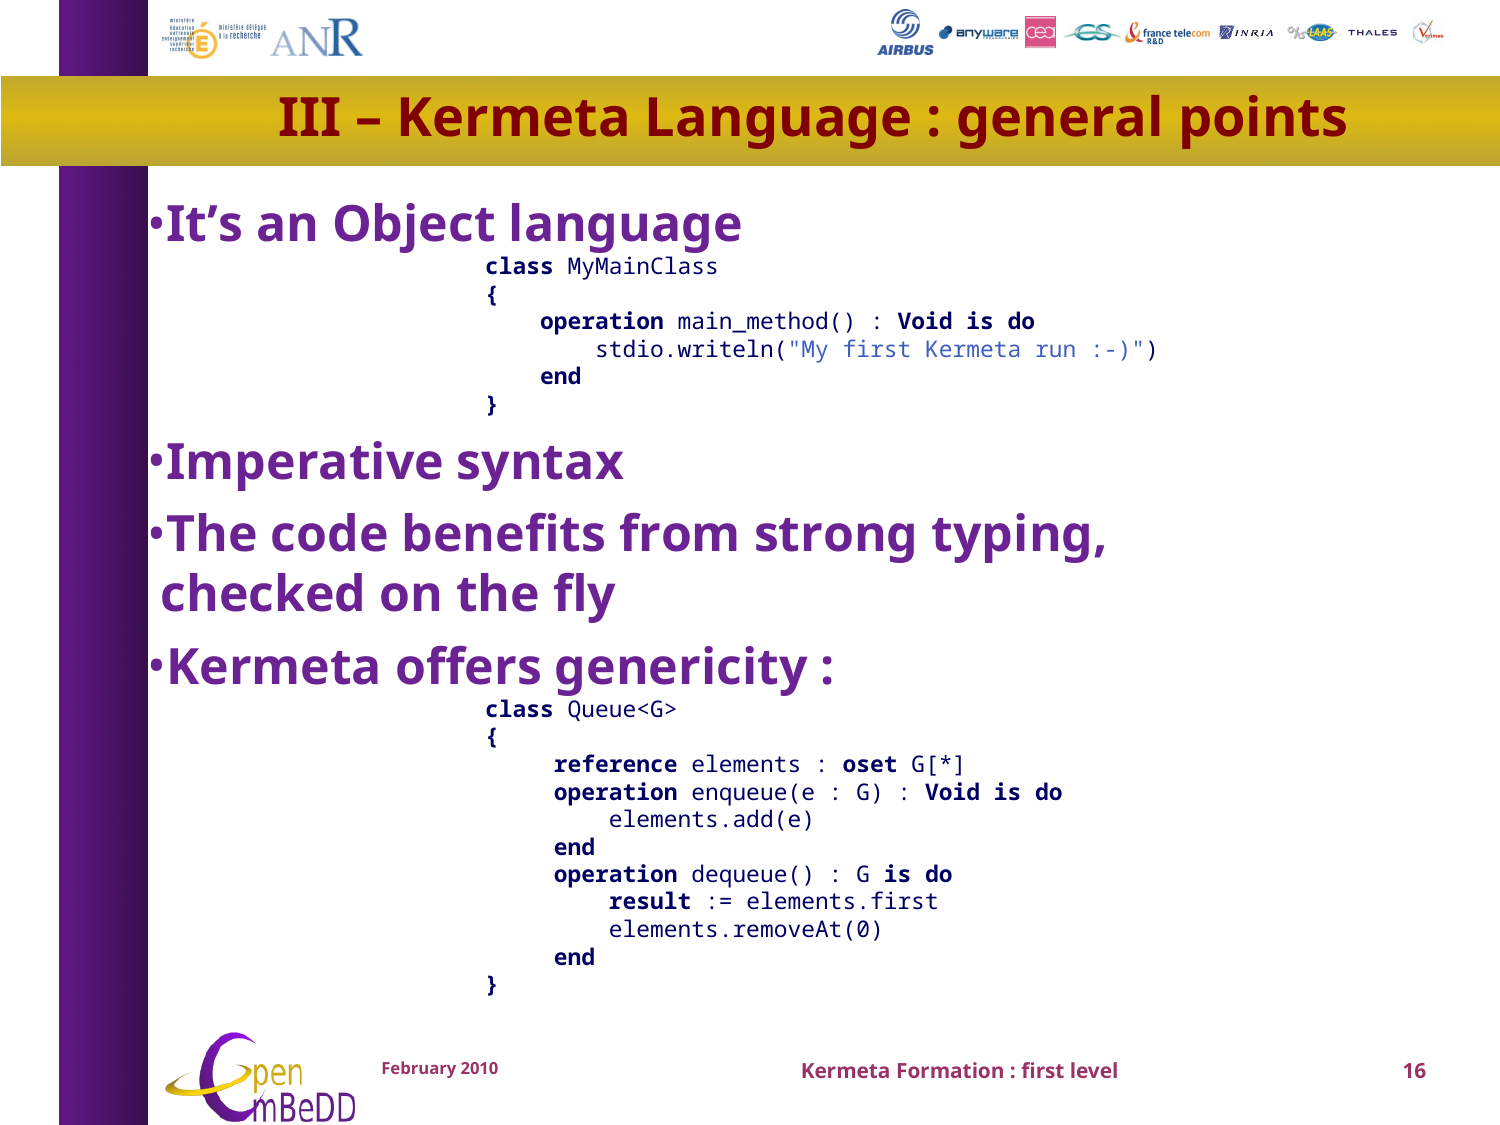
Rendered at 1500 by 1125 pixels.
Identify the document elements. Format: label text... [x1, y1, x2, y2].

list It’s an Object language class MyMainClass { operation main_method() : Void is do stdio.writeln("My first Kermeta run :-)") end } Imperative syntax The code benefits from strong typing, checked on the fly Kermeta offers genericity : class Queue<G> { reference elements : oset G[*] operation enqueue(e : G) : Void is do elements.add(e) end operation dequeue() : G is do result := elements.first elements.removeAt(0) end } [147, 191, 1488, 1019]
text_box February 2010 [366, 1049, 531, 1101]
text_box [1387, 1049, 1482, 1101]
title III – Kermeta Language : general points [147, 82, 1481, 148]
text_box Kermeta Formation : first level [531, 1049, 1387, 1101]
